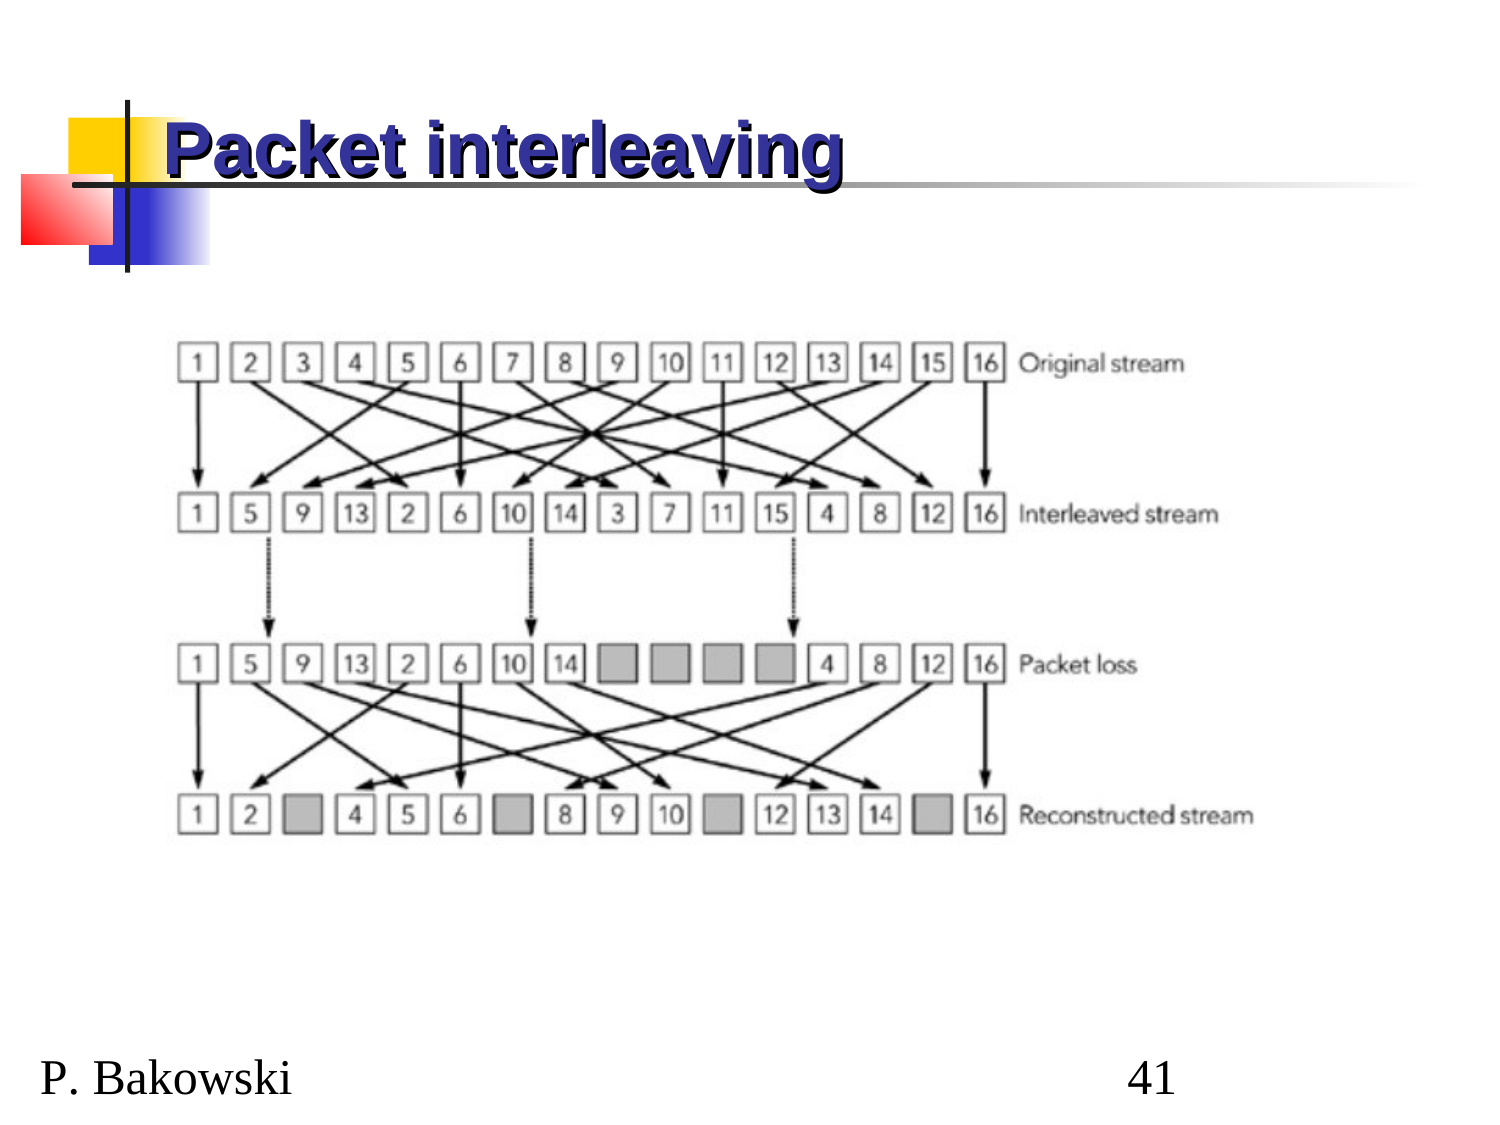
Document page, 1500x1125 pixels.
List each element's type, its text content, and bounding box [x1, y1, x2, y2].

picture [129, 307, 1271, 864]
title Packet interleaving [147, 92, 1500, 213]
